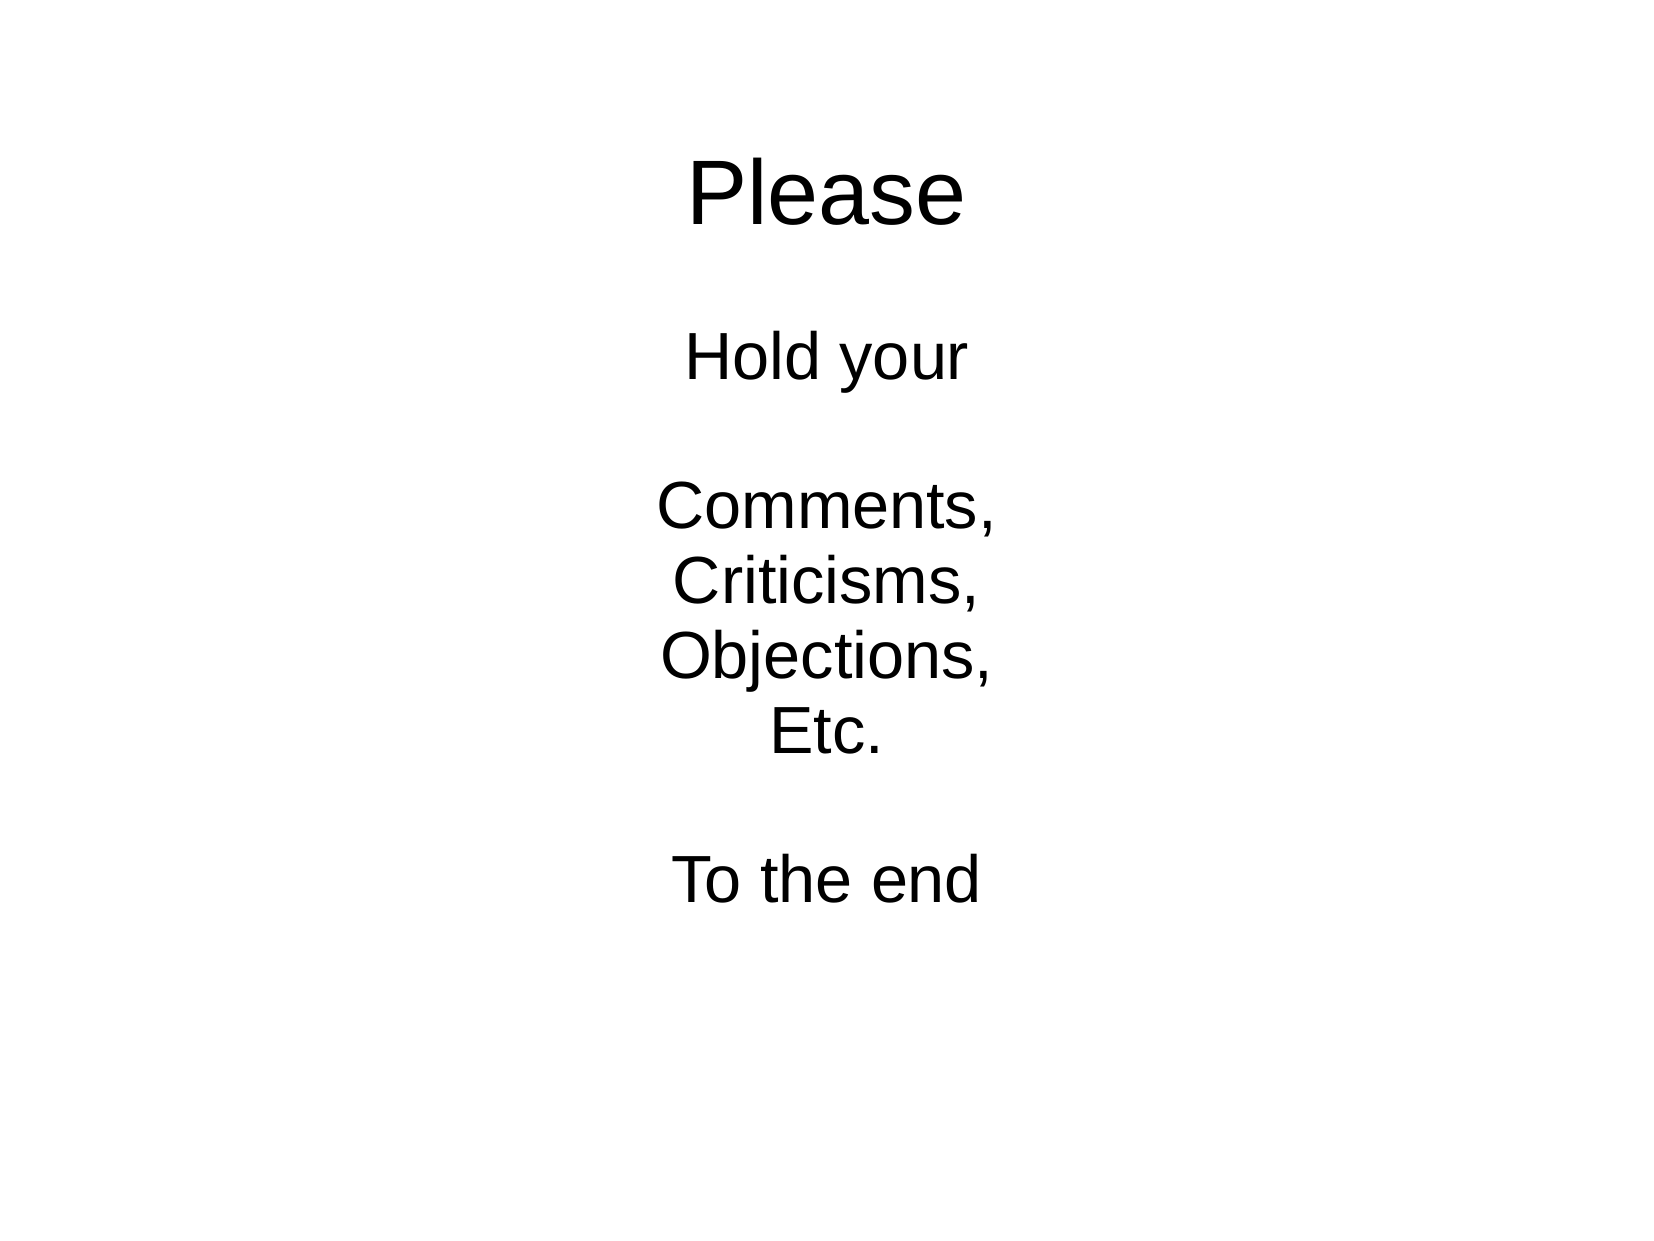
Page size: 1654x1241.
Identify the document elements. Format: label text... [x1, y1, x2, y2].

subtitle Please Hold your Comments, Criticisms, Objections, Etc. To the end [82, 49, 1571, 1010]
